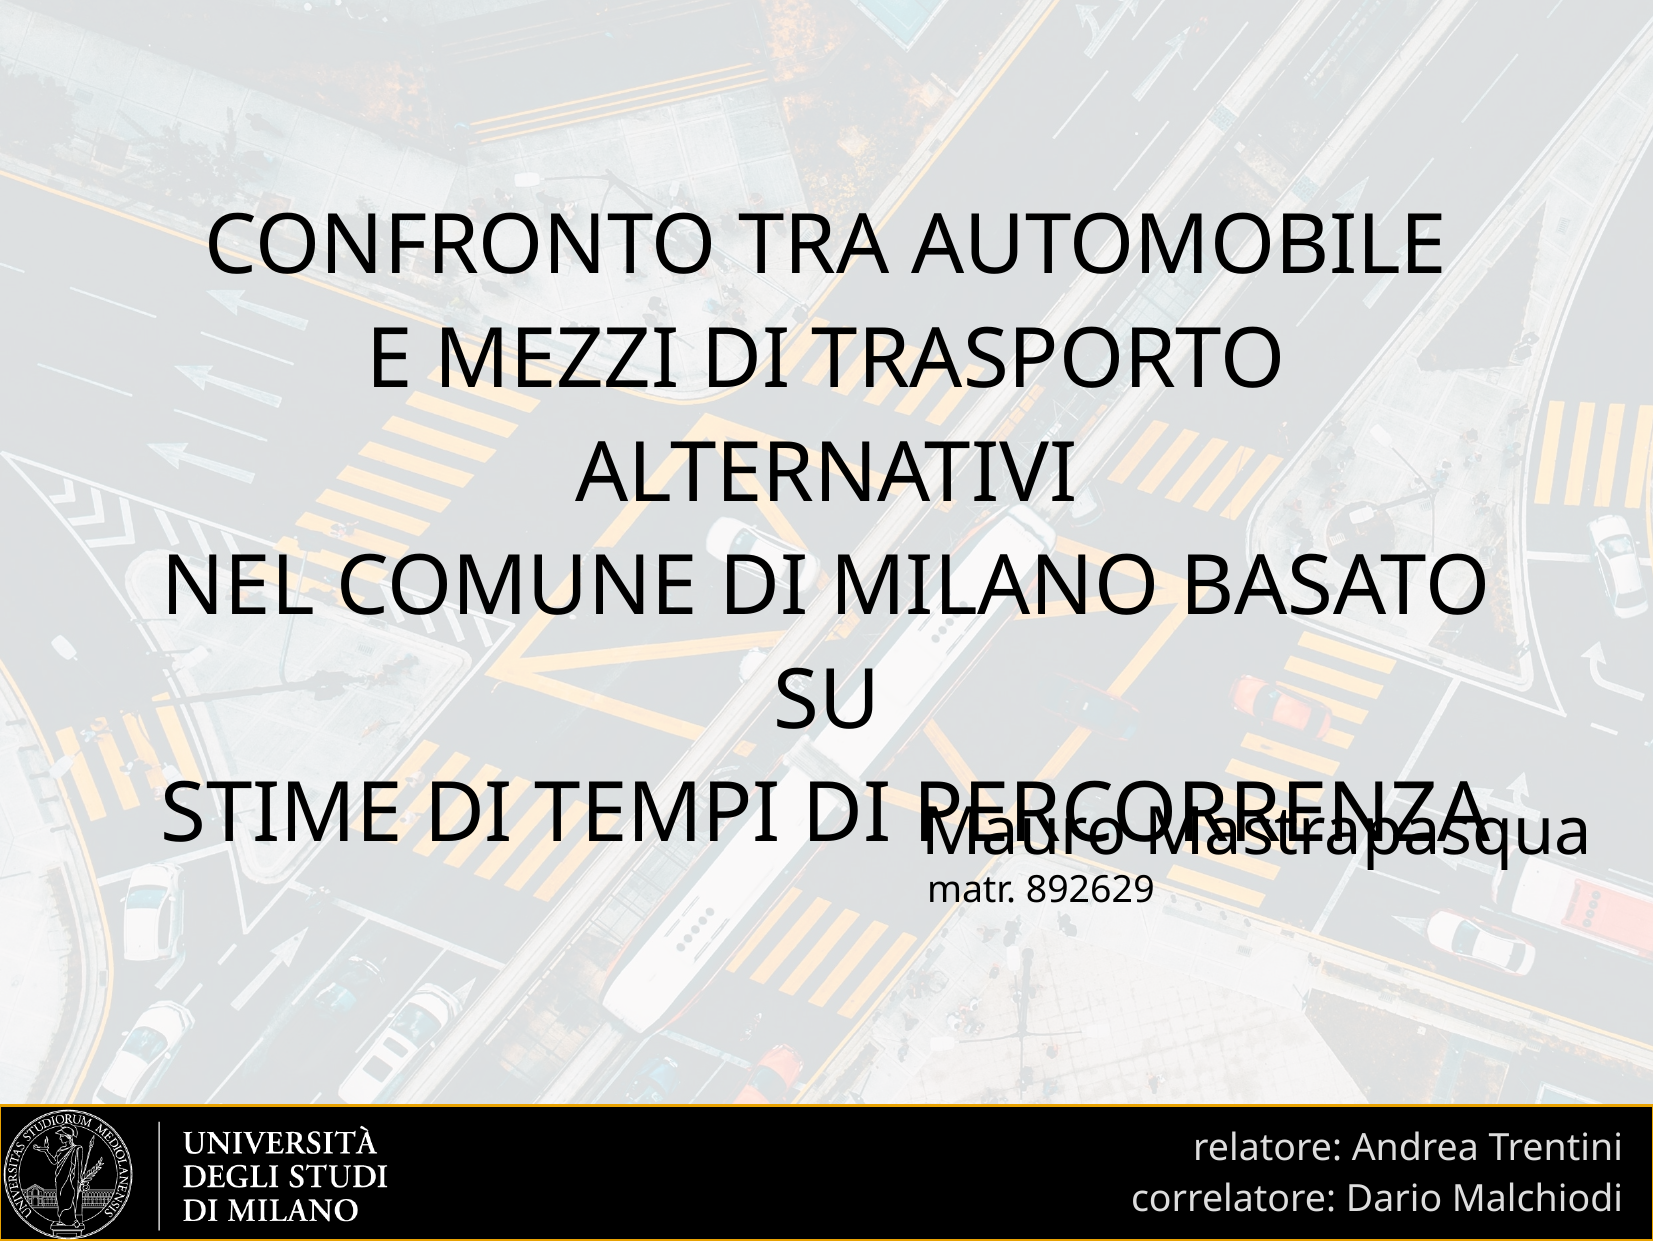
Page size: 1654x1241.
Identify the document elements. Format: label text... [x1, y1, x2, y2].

text_box matr. 892629 [912, 855, 1288, 920]
picture [0, 1106, 391, 1241]
text_box Mauro Mastrapasqua [906, 775, 1642, 879]
text_box relatore: Andrea Trentini correlatore: Dario Malchiodi [1008, 1113, 1639, 1228]
text_box [0, 1105, 1653, 1241]
text_box CONFRONTO TRA AUTOMOBILE E MEZZI DI TRASPORTO ALTERNATIVI NEL COMUNE DI MILANO BASATO SU STIME DI TEMPI DI PERCORRENZA [106, 177, 1547, 646]
